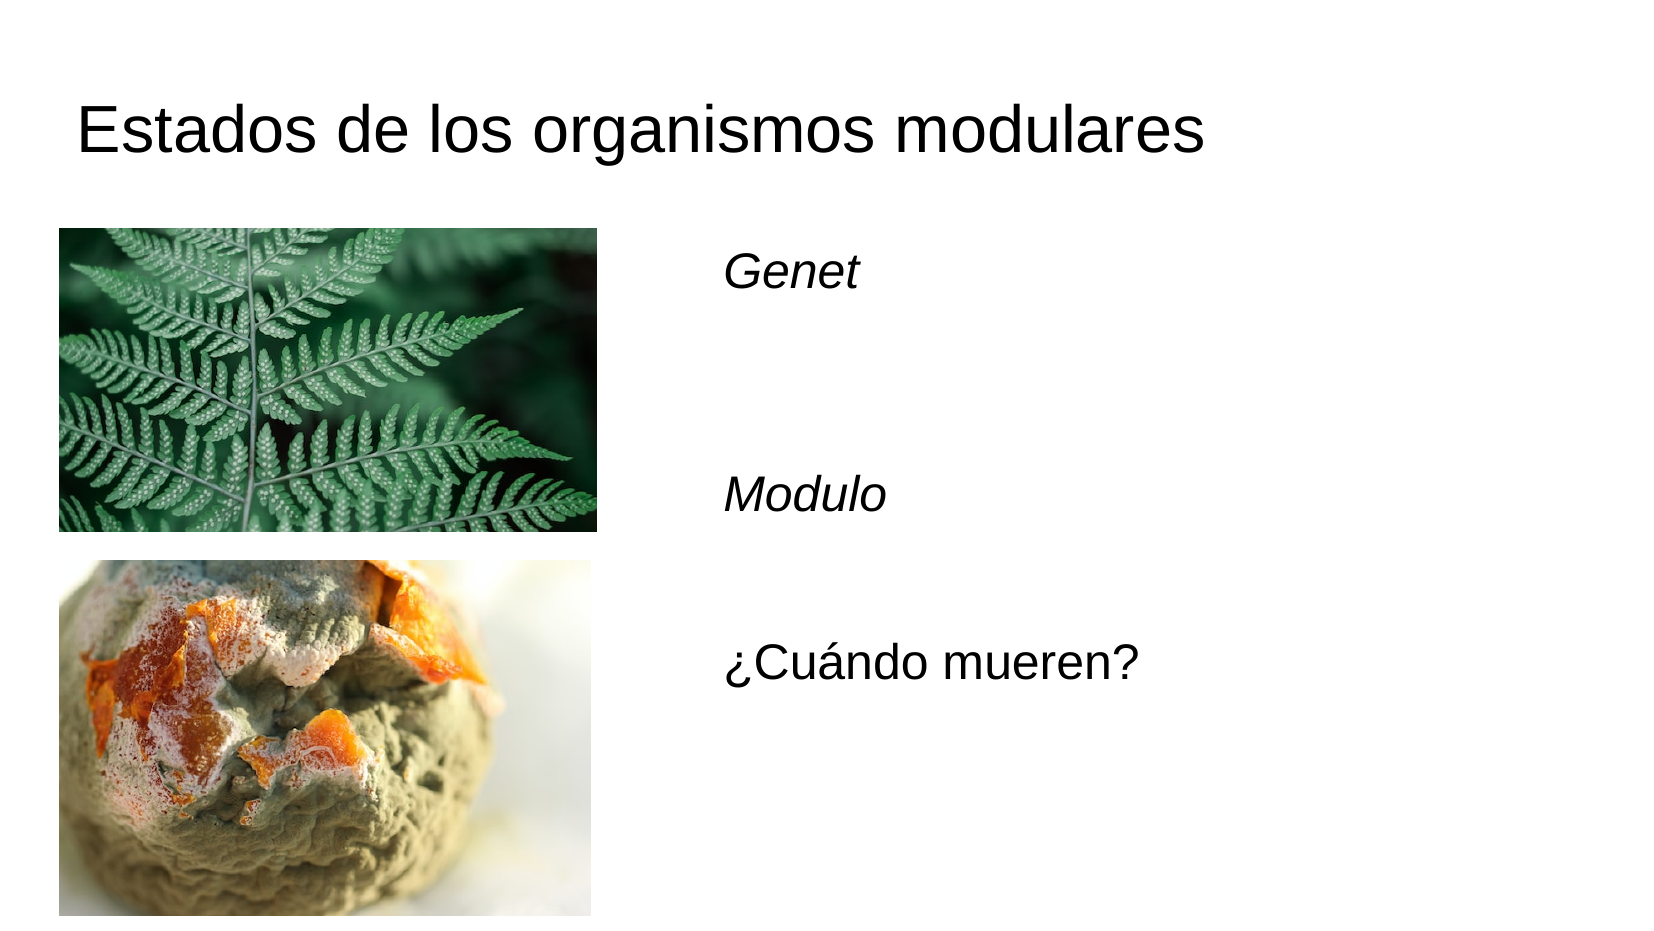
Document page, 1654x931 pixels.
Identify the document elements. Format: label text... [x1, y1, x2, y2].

picture [59, 228, 597, 532]
title Estados de los organismos modulares [76, 51, 1565, 207]
picture [59, 560, 591, 916]
text_box Genet Modulo ¿Cuándo mueren? [708, 236, 1329, 809]
